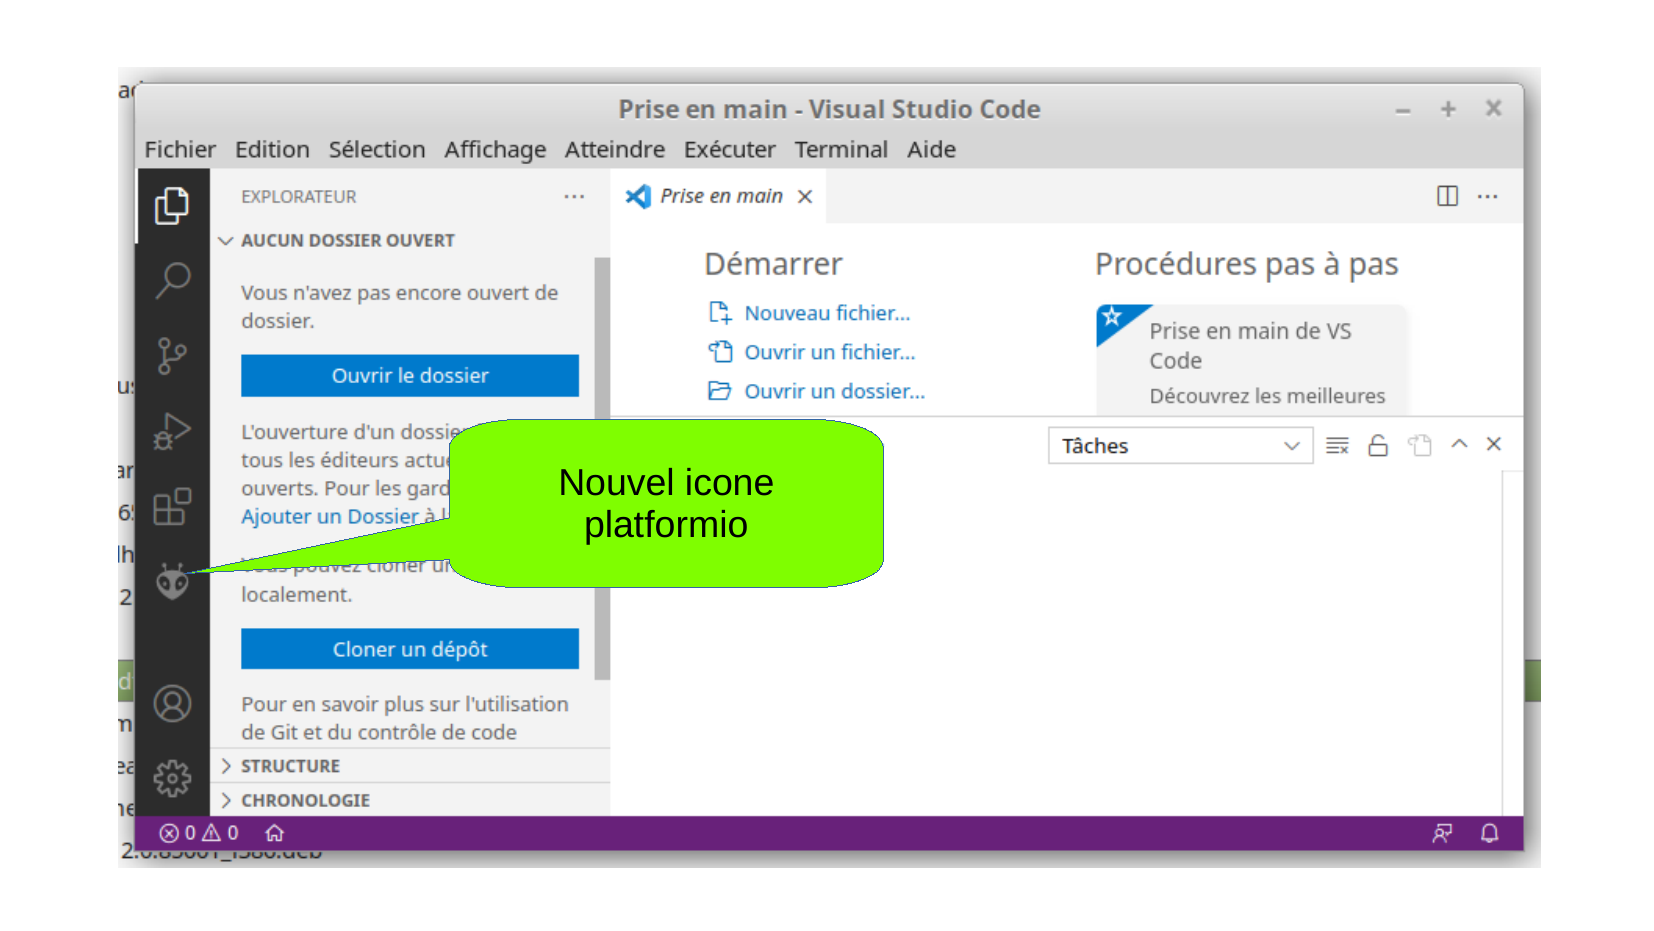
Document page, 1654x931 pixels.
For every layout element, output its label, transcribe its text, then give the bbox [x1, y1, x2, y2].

text_box Nouvel icone platformio [184, 419, 884, 588]
picture [118, 67, 1541, 868]
